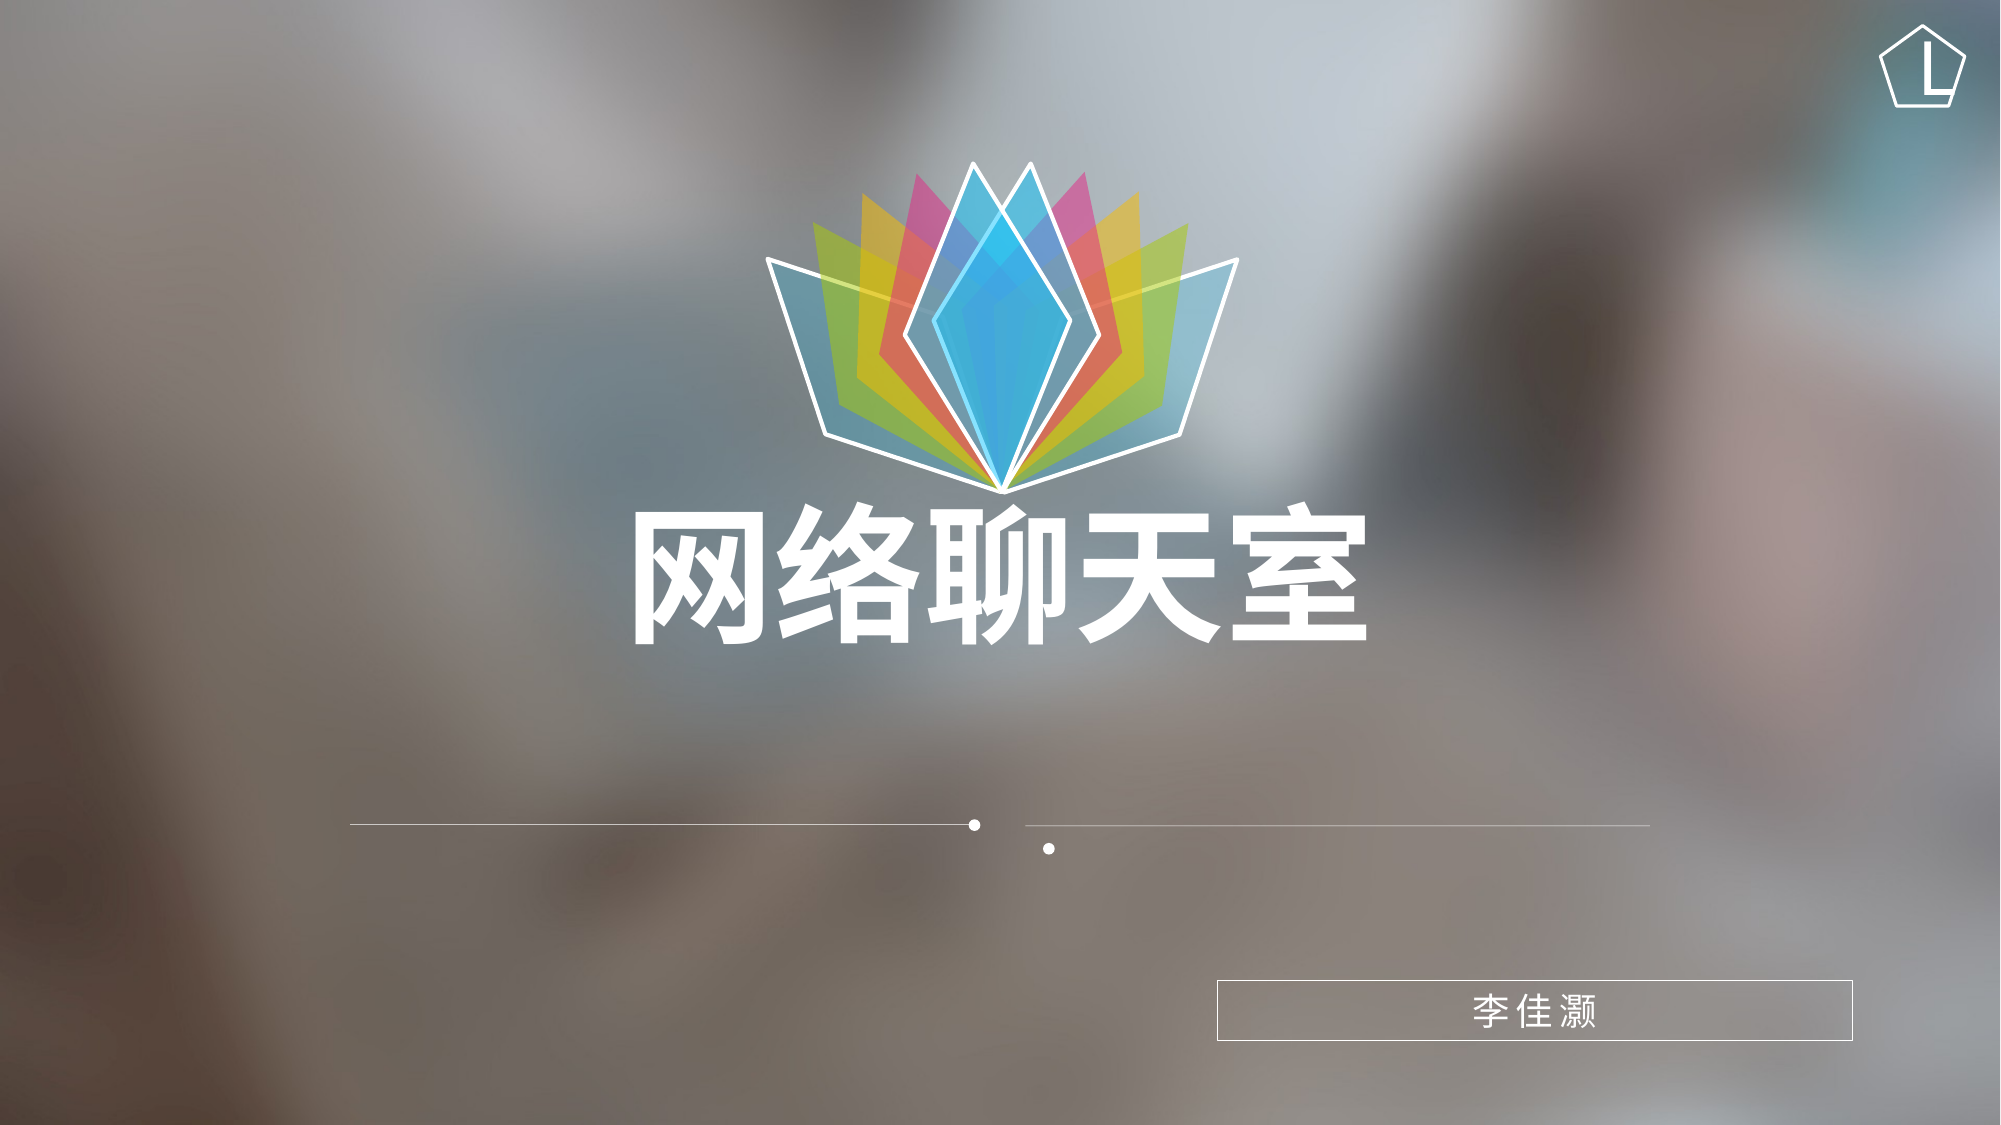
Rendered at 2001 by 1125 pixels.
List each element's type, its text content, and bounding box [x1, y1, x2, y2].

text_box 网络聊天室 [200, 473, 1799, 669]
text_box 李佳灏 [1217, 980, 1853, 1041]
picture [0, 0, 2001, 1125]
